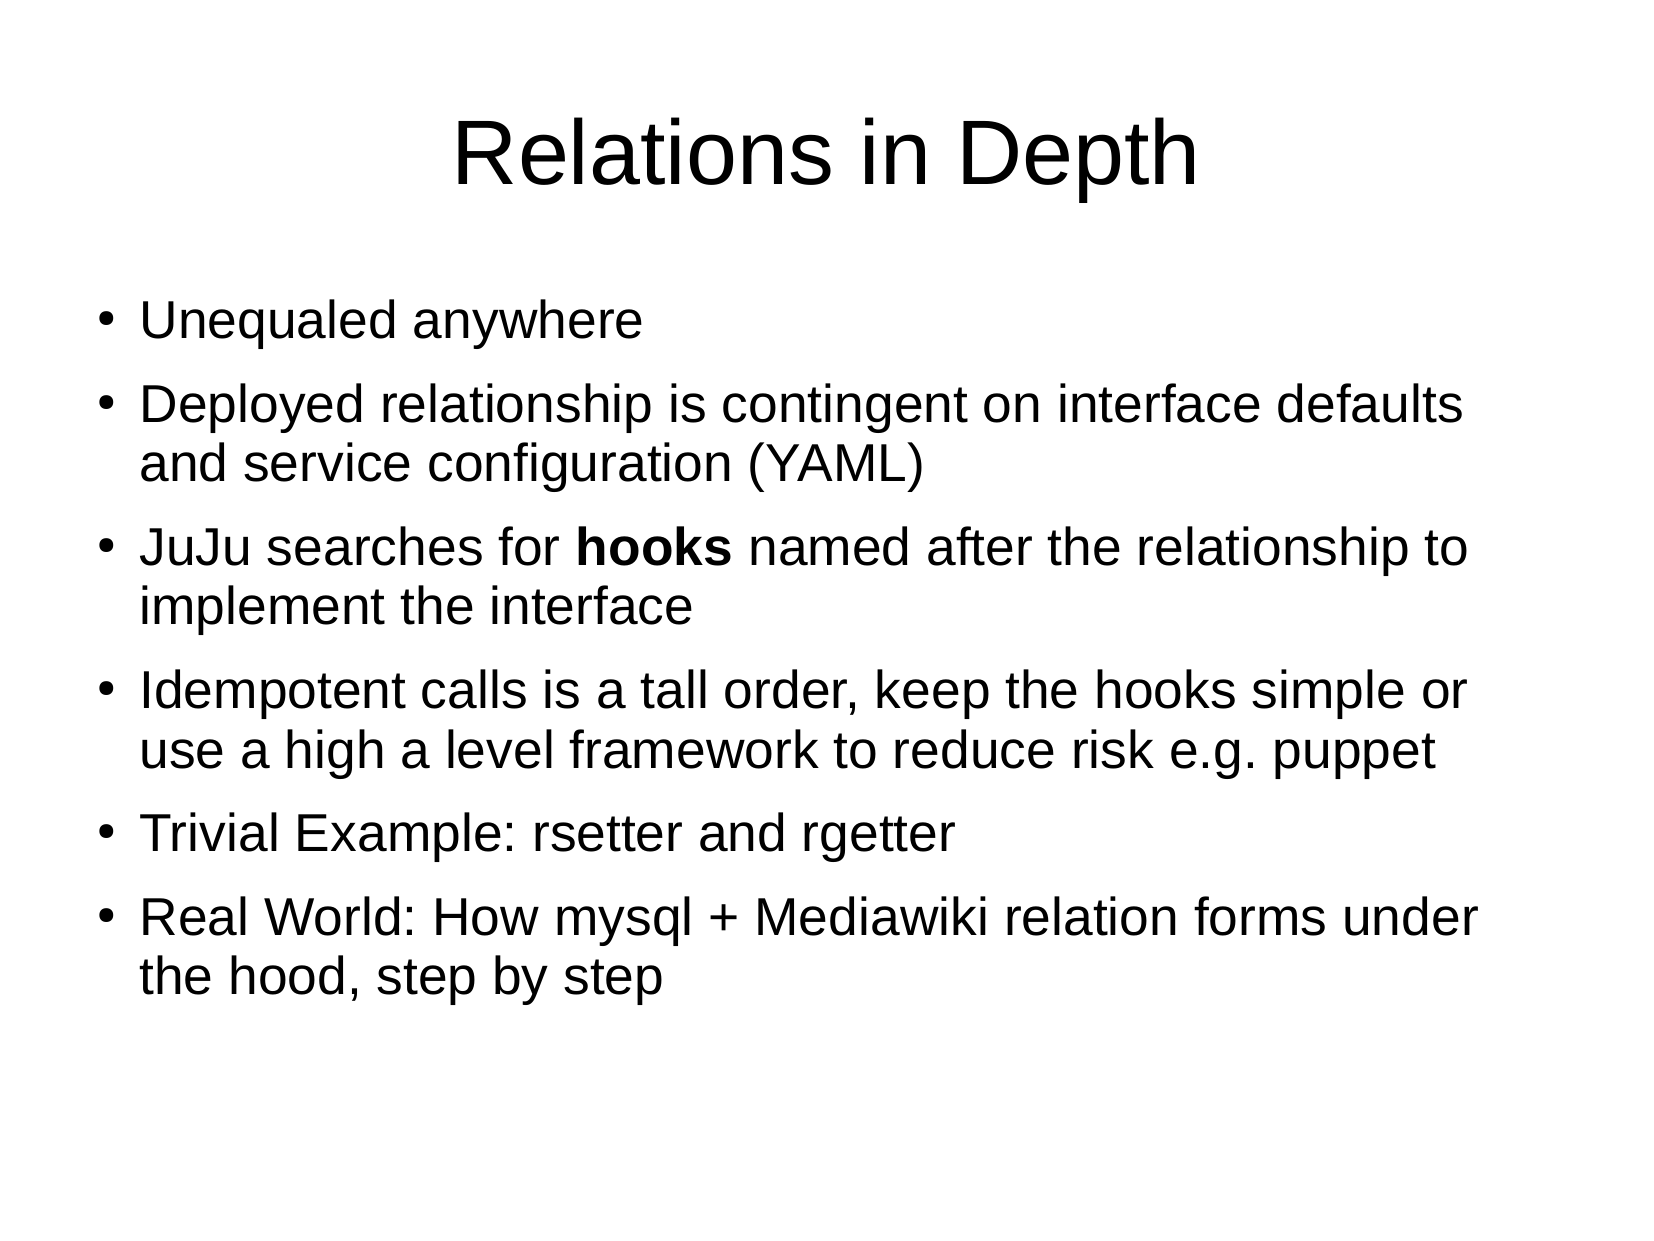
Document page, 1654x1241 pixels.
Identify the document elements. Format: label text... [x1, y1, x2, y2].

title Relations in Depth [82, 49, 1571, 257]
list Unequaled anywhere Deployed relationship is contingent on interface defaults and service configuration (YAML) JuJu searches for hooks named after the relationship to implement the interface Idempotent calls is a tall order, keep the hooks simple or use a high a level framework to reduce risk e.g. puppet Trivial Example: rsetter and rgetter Real World: How mysql + Mediawiki relation forms under the hood, step by step [82, 290, 1538, 1010]
